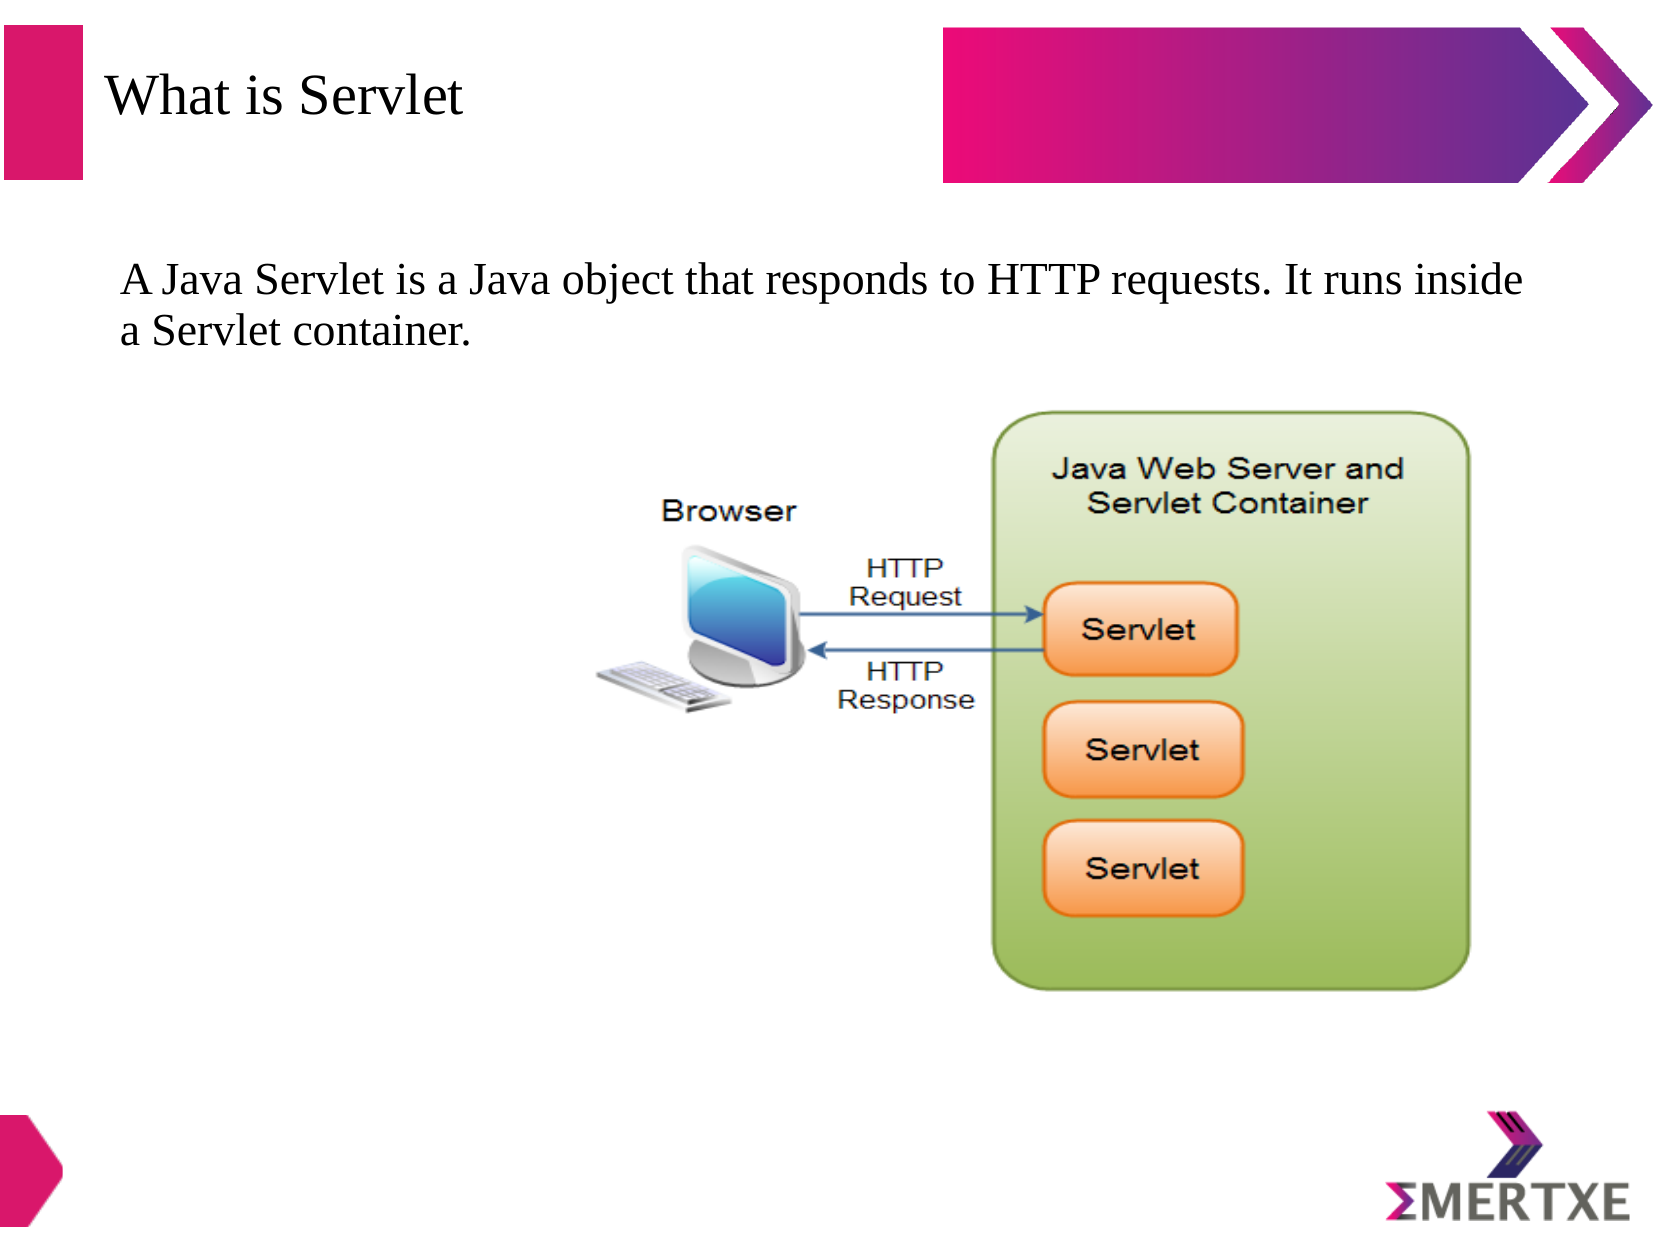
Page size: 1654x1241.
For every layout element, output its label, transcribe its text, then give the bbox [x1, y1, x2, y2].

text_box What is Servlet [90, 55, 676, 136]
picture [1385, 1107, 1631, 1221]
picture [540, 387, 1501, 1021]
text_box A Java Servlet is a Java object that responds to HTTP requests. It runs inside a Servlet container. [105, 246, 1561, 406]
picture [943, 27, 1653, 183]
